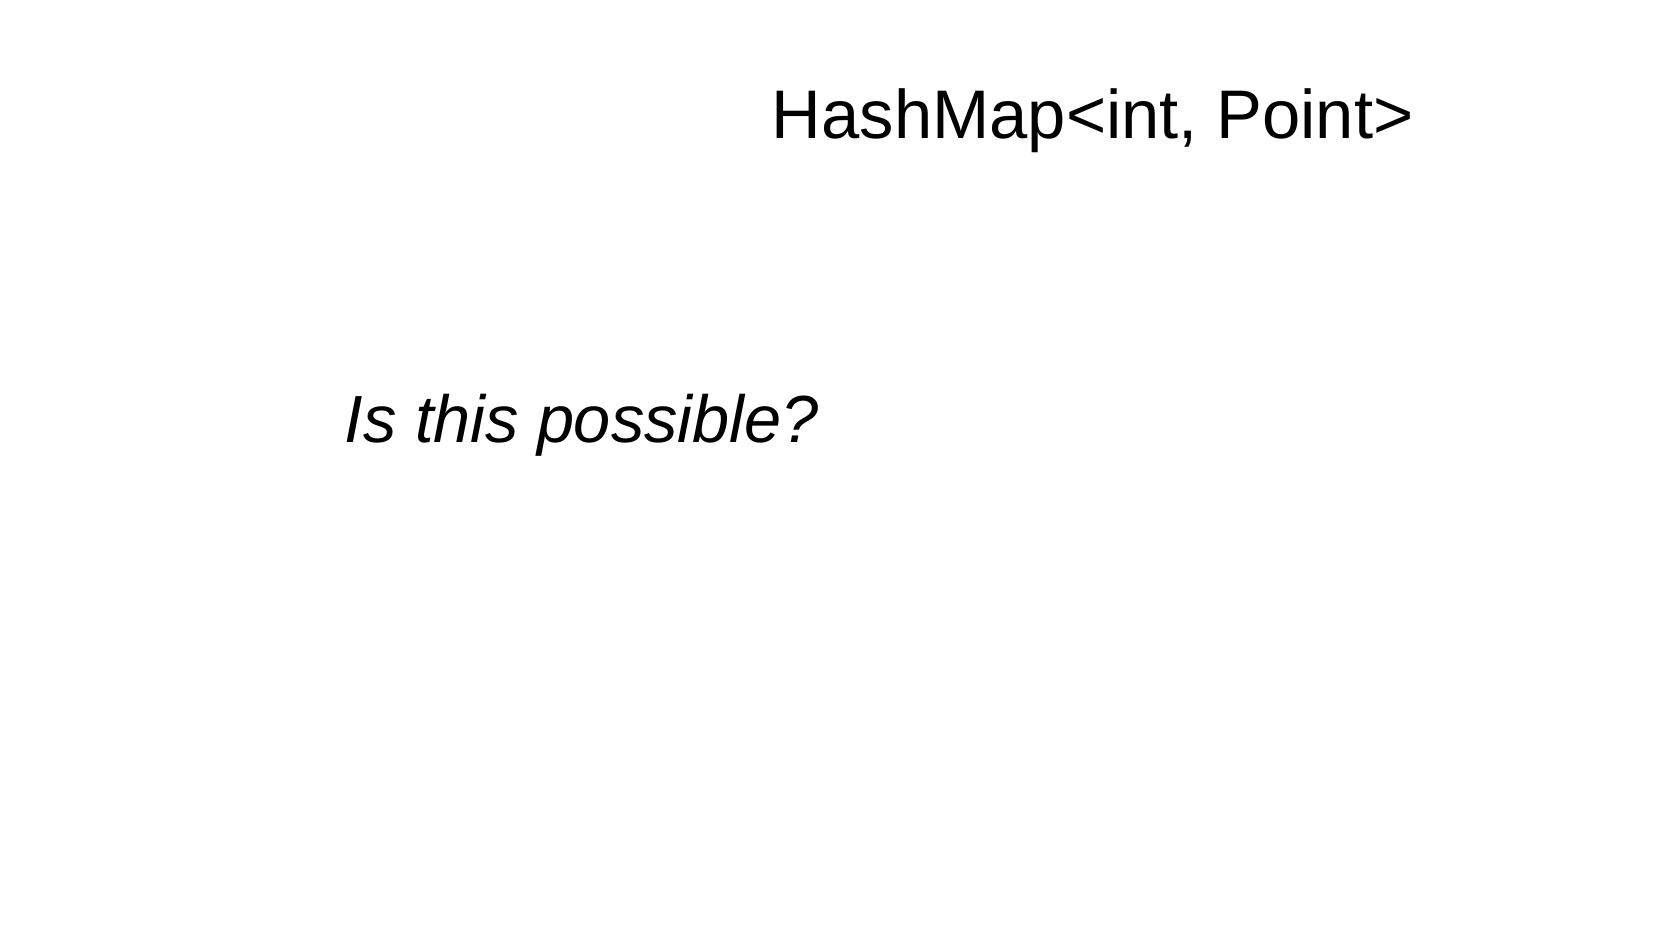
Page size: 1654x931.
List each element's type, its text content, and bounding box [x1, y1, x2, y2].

title HashMap<int, Point> [615, 37, 1571, 193]
text_box Is this possible? [330, 375, 834, 465]
